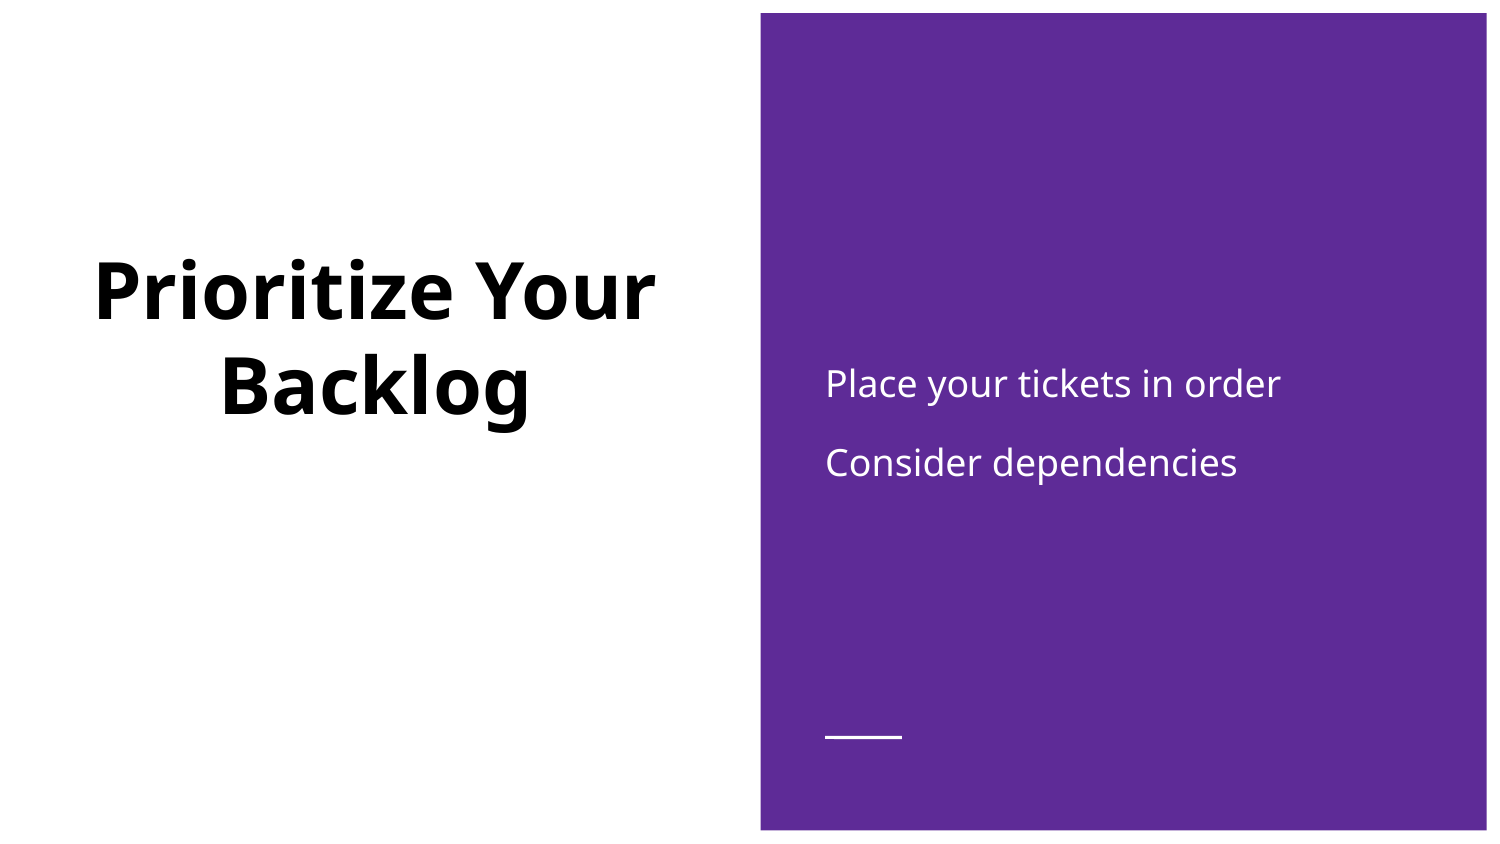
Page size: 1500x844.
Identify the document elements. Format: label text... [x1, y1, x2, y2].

list Place your tickets in order Consider dependencies [810, 118, 1440, 725]
title Prioritize Your Backlog [43, 193, 708, 446]
